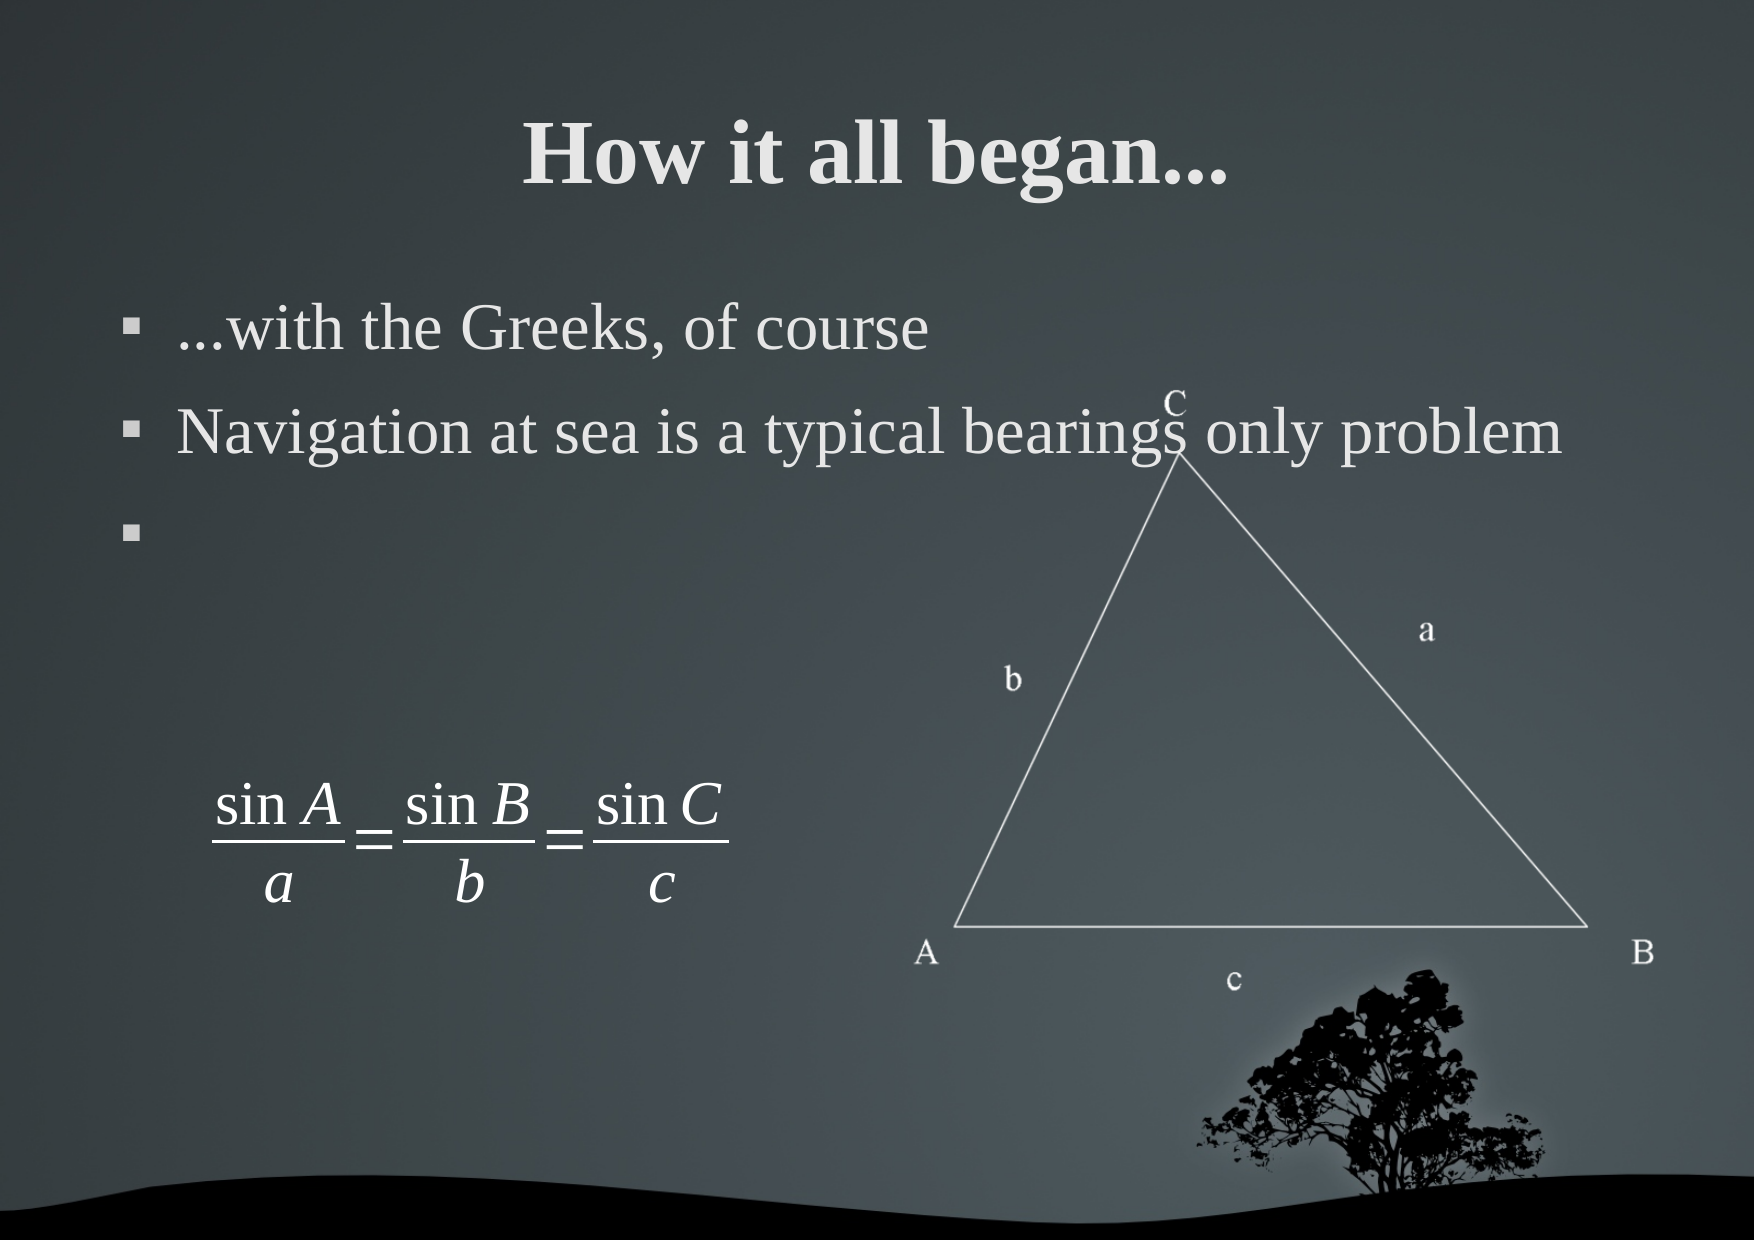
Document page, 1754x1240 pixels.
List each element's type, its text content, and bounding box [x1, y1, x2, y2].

list ...with the Greeks, of course Navigation at sea is a typical bearings only problem [87, 290, 858, 1109]
picture [0, 0, 1754, 1240]
chart [202, 768, 739, 916]
title How it all began... [87, 49, 1667, 257]
